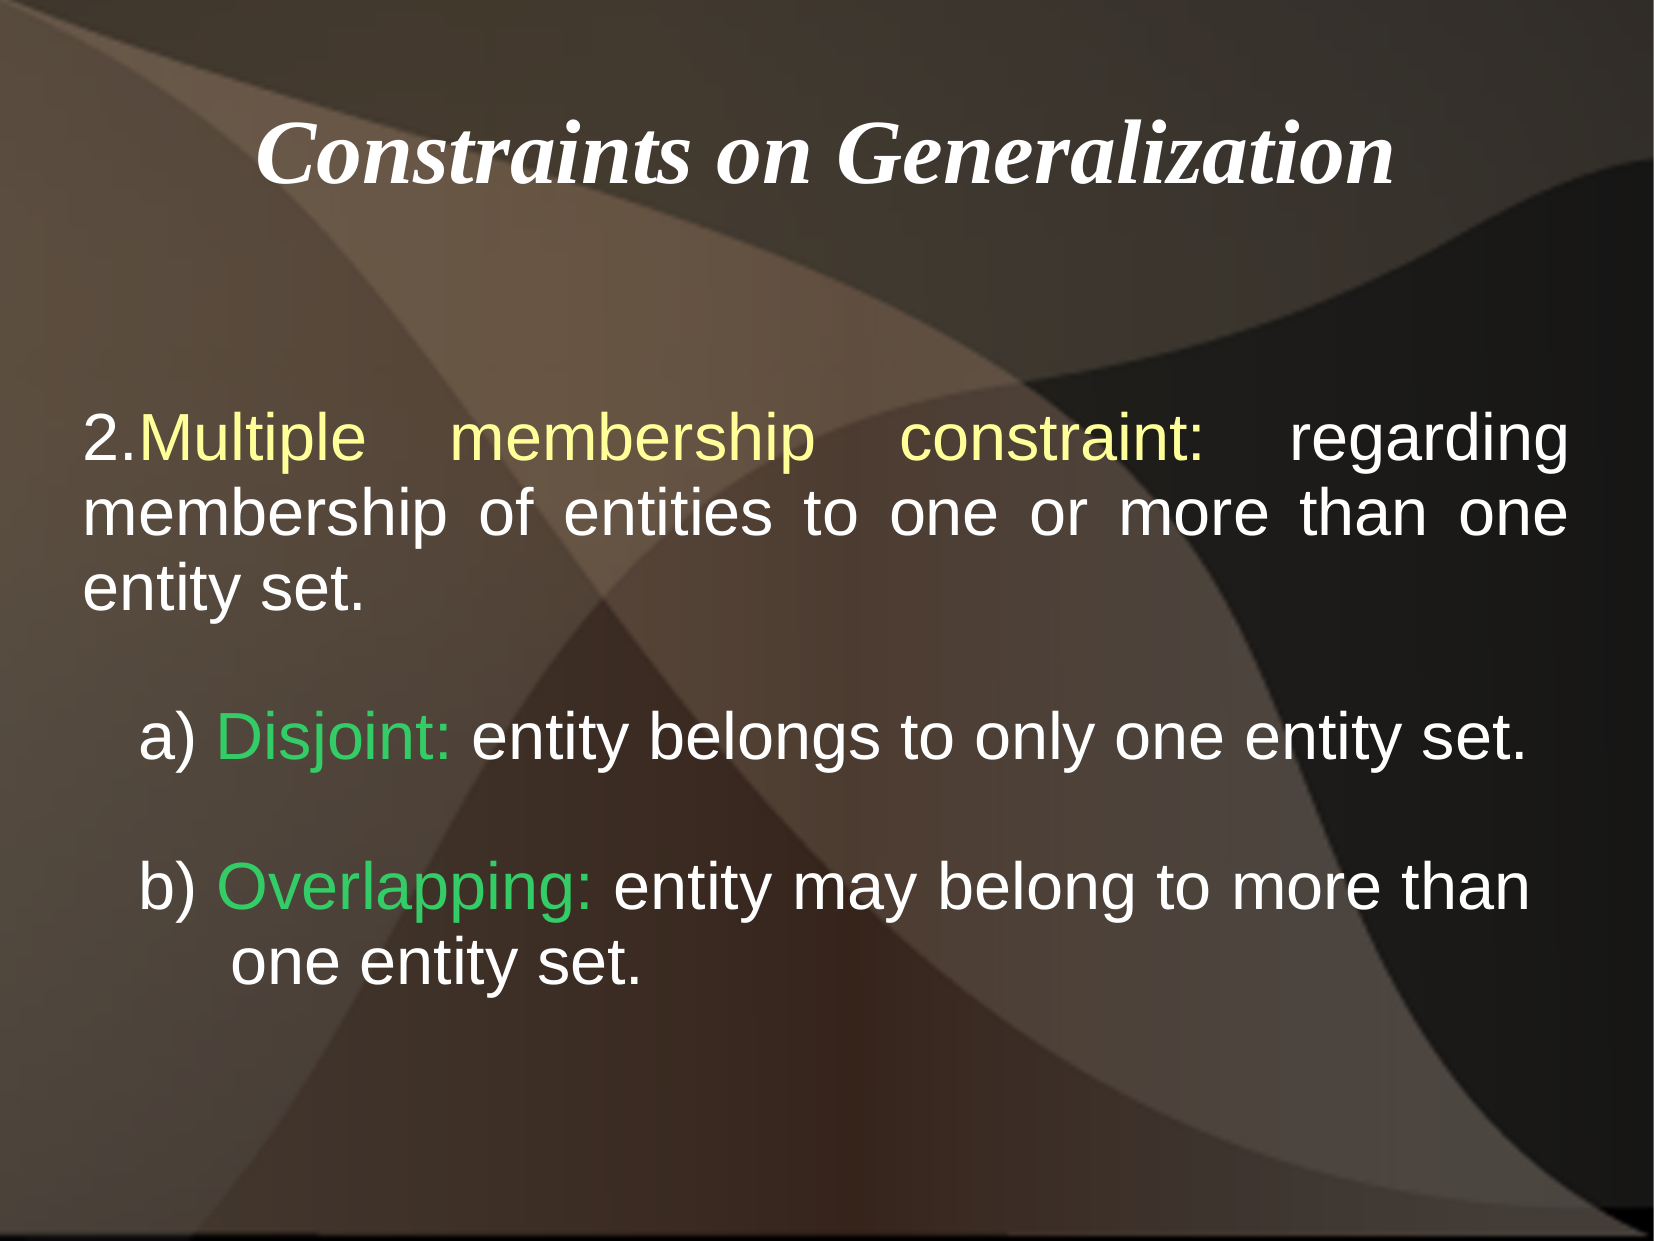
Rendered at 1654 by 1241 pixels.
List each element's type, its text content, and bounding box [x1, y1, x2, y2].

title Constraints on Generalization [82, 49, 1571, 257]
picture [0, 0, 1654, 1241]
subtitle Multiple membership constraint: regarding membership of entities to one or more than one entity set. a) Disjoint: entity belongs to only one entity set. b) Overlapping: entity may belong to more than one entity set. [82, 297, 1571, 1102]
